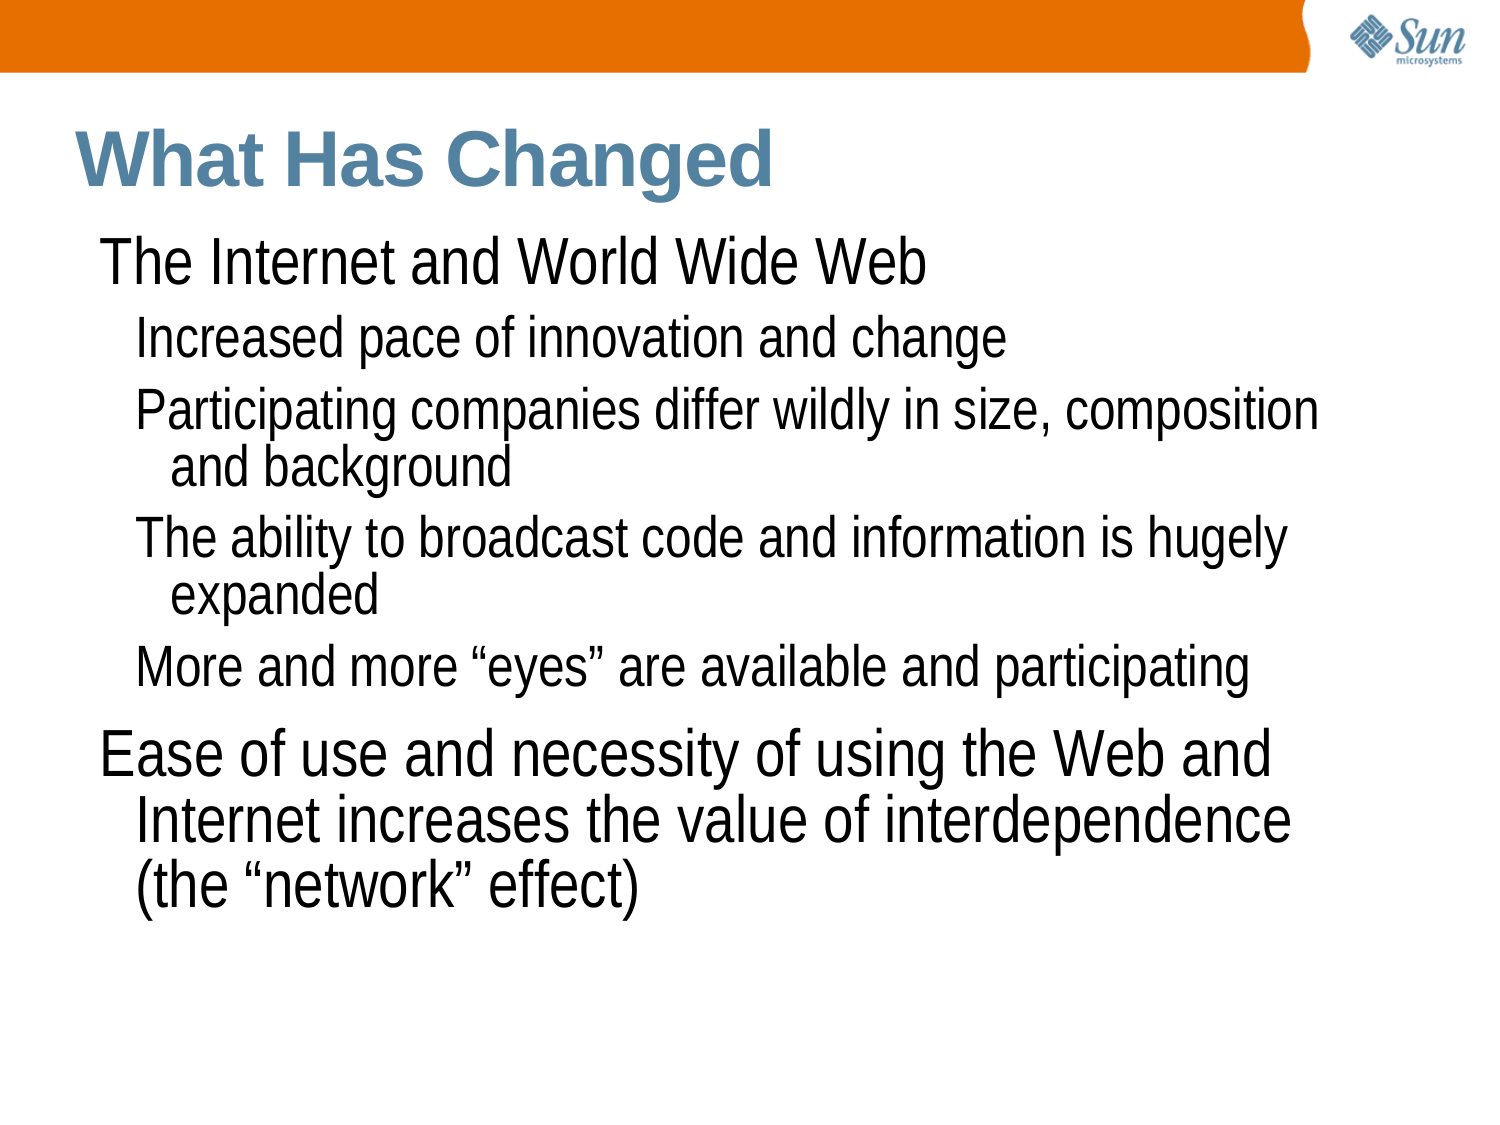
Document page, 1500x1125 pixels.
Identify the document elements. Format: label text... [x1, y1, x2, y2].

title What Has Changed [75, 122, 1438, 228]
picture [0, 0, 1500, 75]
list The Internet and World Wide Web Increased pace of innovation and change Participating companies differ wildly in size, composition and background The ability to broadcast code and information is hugely expanded More and more “eyes” are available and participating Ease of use and necessity of using the Web and Internet increases the value of interdependence (the “network” effect) [64, 232, 1402, 1125]
